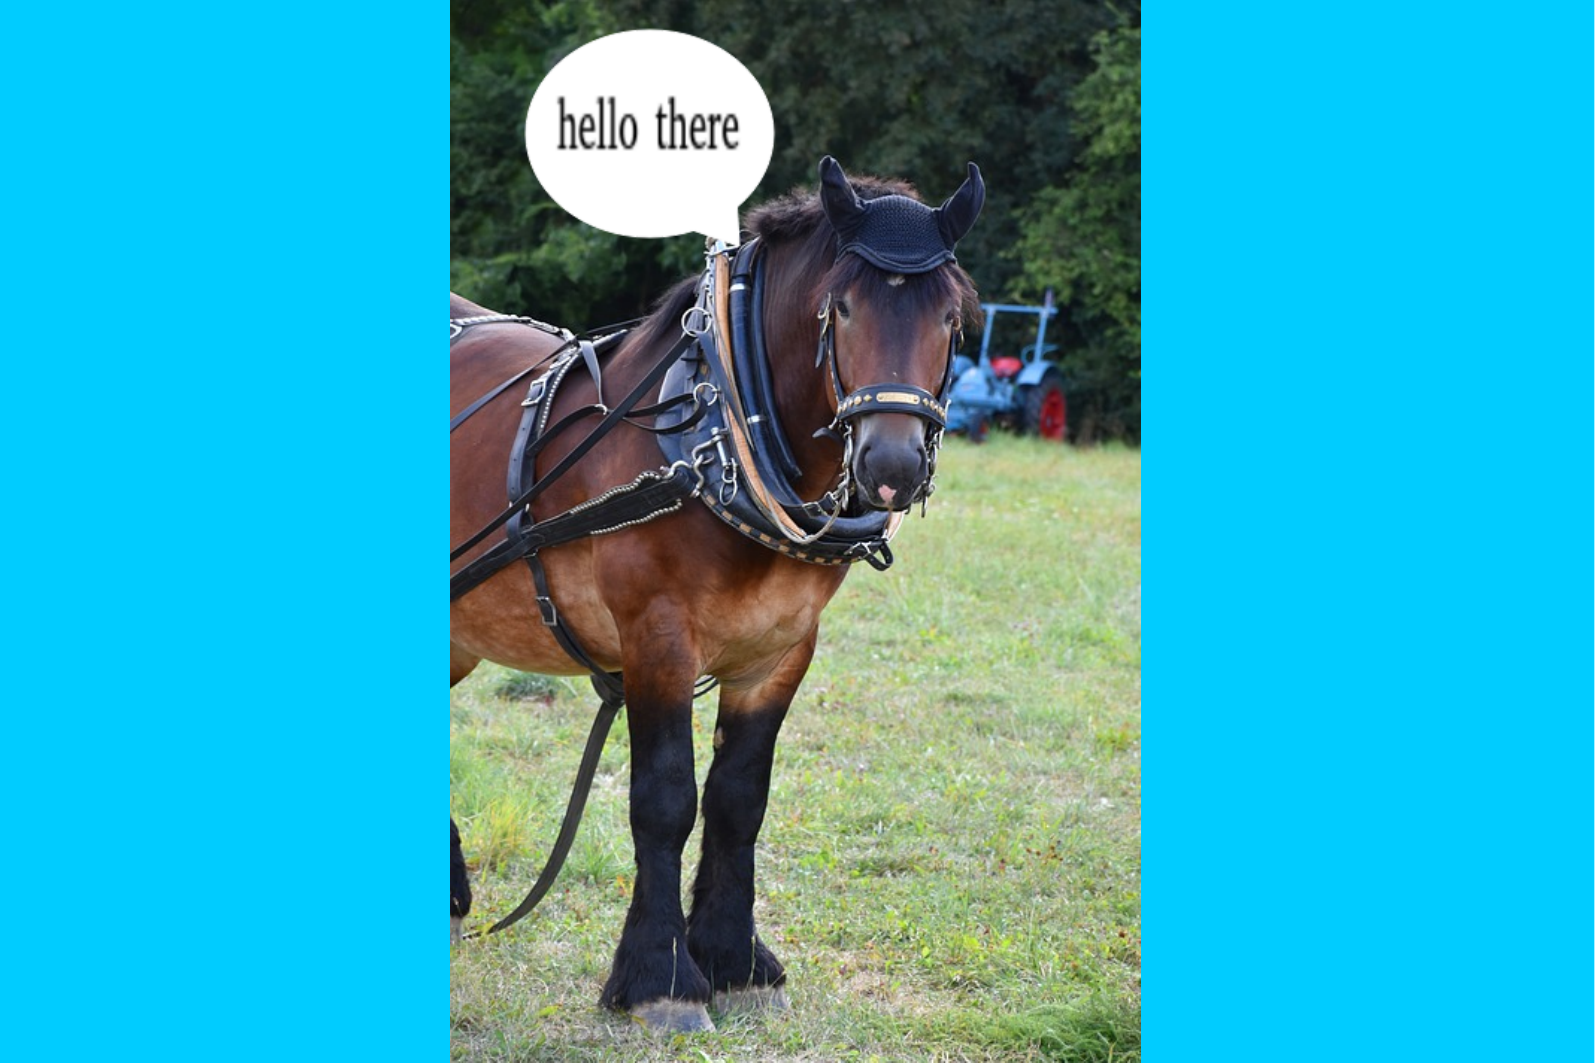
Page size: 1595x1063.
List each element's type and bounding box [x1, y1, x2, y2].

picture [451, 0, 1140, 1063]
